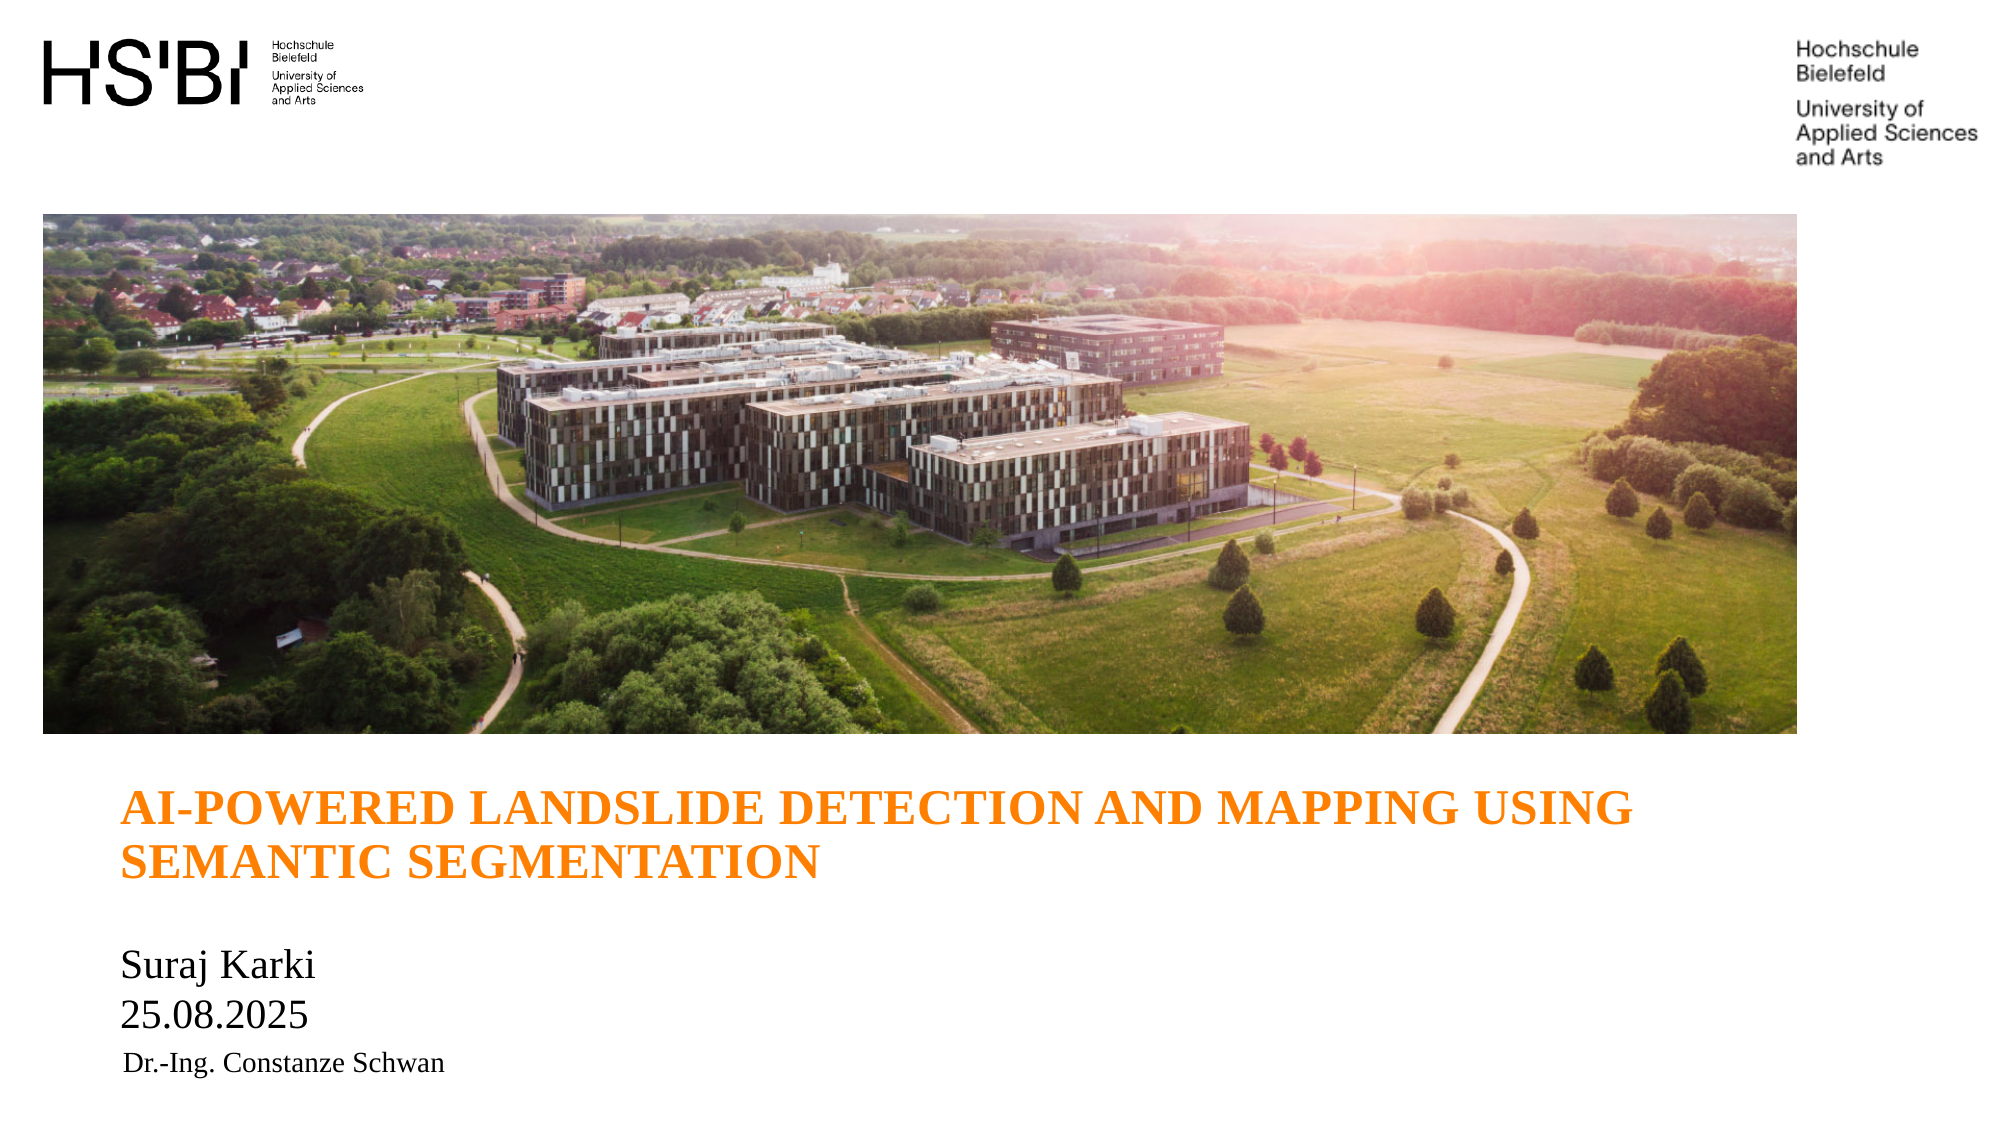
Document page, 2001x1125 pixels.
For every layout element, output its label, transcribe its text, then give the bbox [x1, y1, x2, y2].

picture [43, 214, 1797, 734]
title AI-POWERED LANDSLIDE DETECTION AND MAPPING USING SEMANTIC SEGMENTATION [120, 781, 1823, 930]
text_box Dr.-Ing. Constanze Schwan [108, 1035, 1108, 1086]
subtitle Suraj Karki [120, 941, 1721, 994]
text_box 25.08.2025 [120, 982, 490, 1035]
